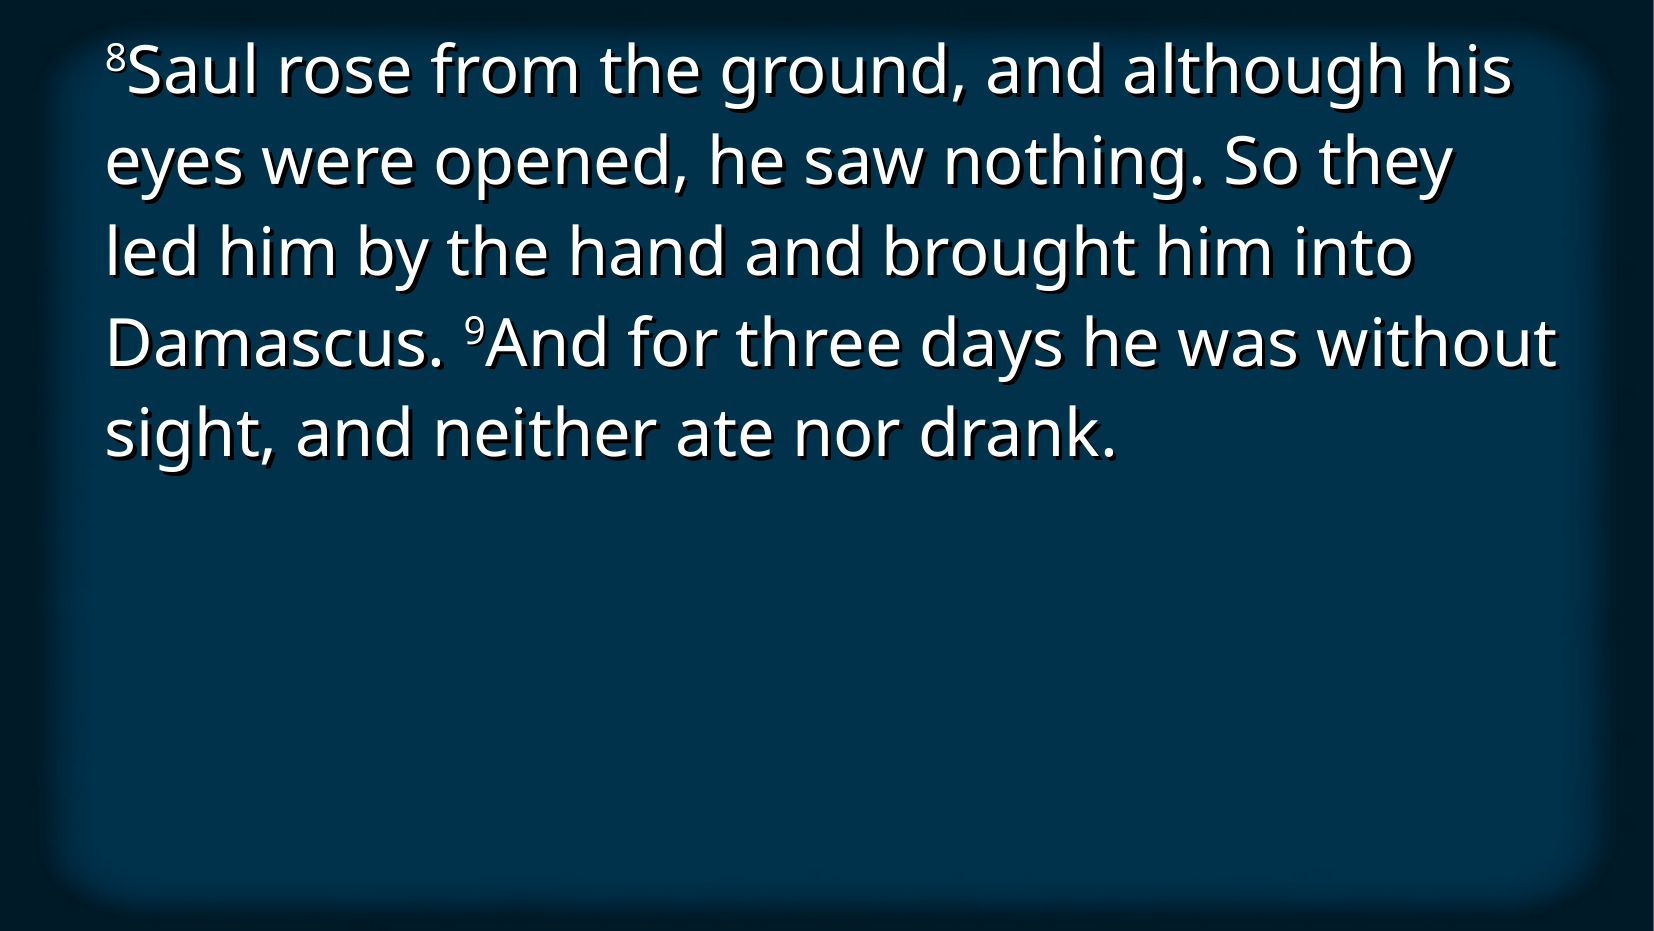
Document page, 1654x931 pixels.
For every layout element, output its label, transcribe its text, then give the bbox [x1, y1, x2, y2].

text_box 8Saul rose from the ground, and although his eyes were opened, he saw nothing. So they led him by the hand and brought him into Damascus. 9And for three days he was without sight, and neither ate nor drank. [90, 15, 1576, 474]
picture [0, 0, 1654, 931]
